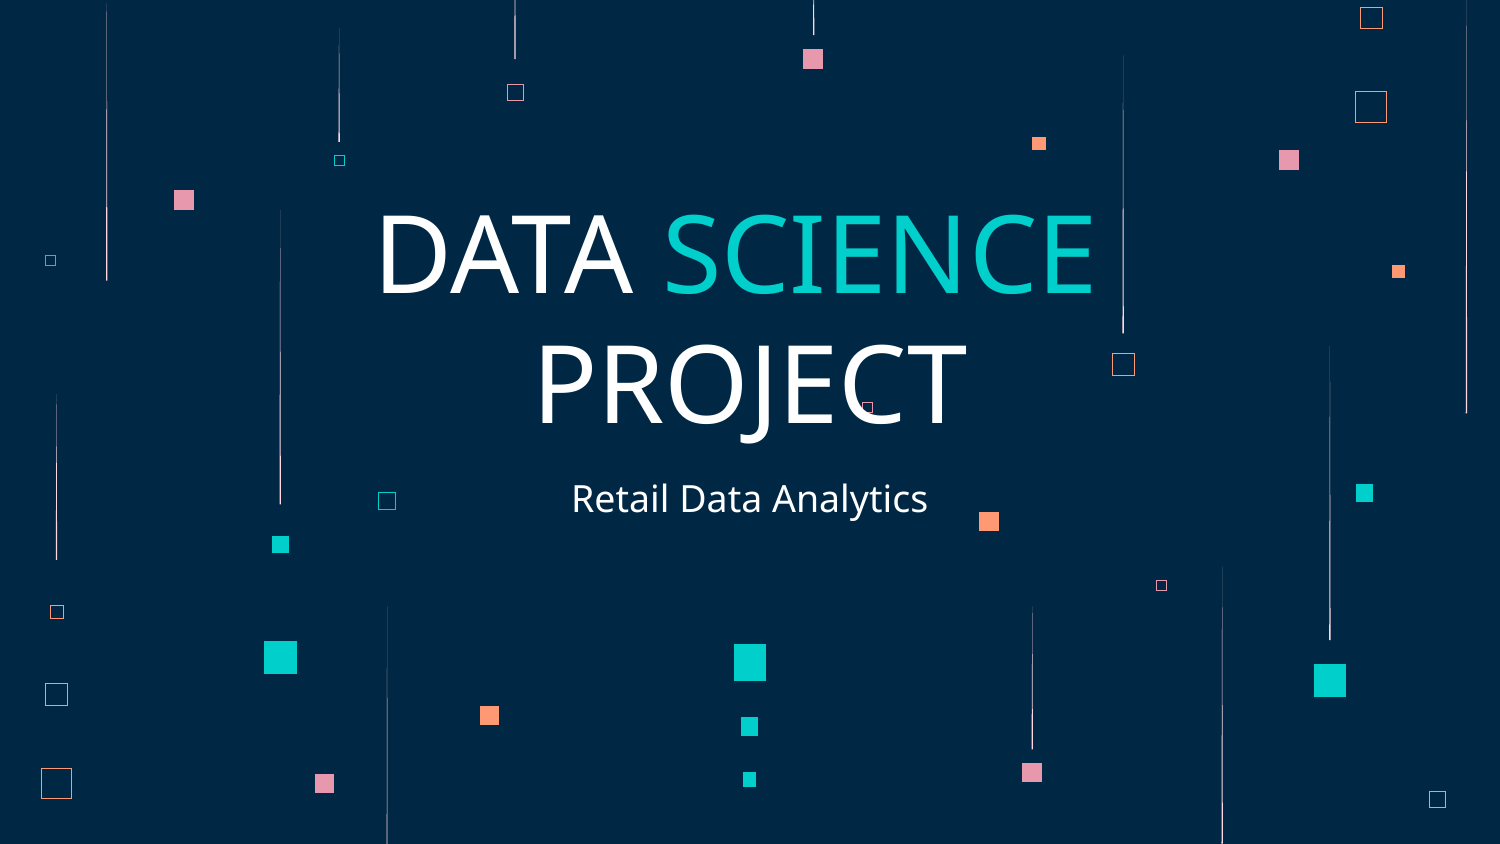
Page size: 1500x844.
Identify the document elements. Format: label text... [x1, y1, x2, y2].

title DATA SCIENCE PROJECT [256, 123, 1244, 461]
text_box [741, 717, 758, 736]
text_box [264, 641, 297, 674]
subtitle Retail Data Analytics [479, 461, 1021, 591]
text_box [1314, 664, 1346, 697]
text_box [315, 774, 334, 793]
text_box [1032, 137, 1046, 150]
text_box [743, 772, 756, 787]
text_box [1022, 763, 1042, 782]
text_box [272, 536, 289, 553]
text_box [734, 644, 766, 681]
text_box [480, 706, 499, 725]
text_box [979, 512, 999, 531]
